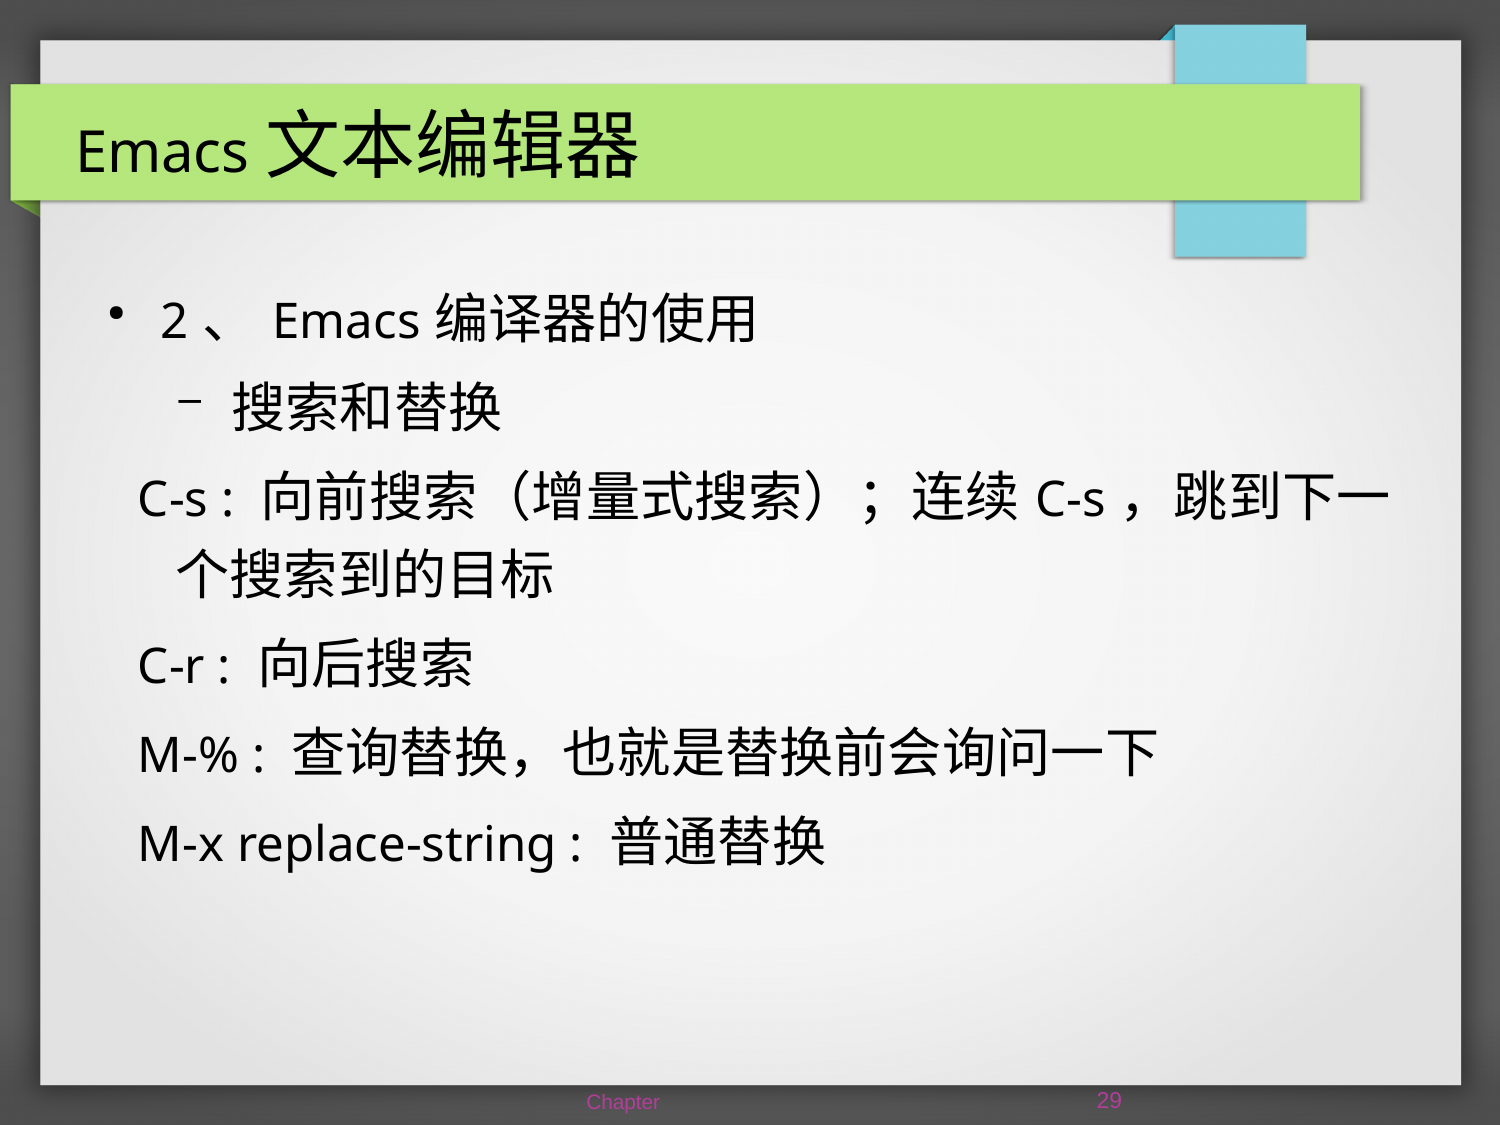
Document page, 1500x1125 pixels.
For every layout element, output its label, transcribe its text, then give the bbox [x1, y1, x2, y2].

title Emacs文本编辑器 [75, 85, 1147, 193]
text_box <number> [1025, 1075, 1123, 1114]
list 2、Emacs编译器的使用 搜索和替换 C-s : 向前搜索（增量式搜索）；连续C-s，跳到下一个搜索到的目标 C-r : 向后搜索 M-% : 查询替换，也就是替换前会询问一下 M-x replace-string : 普通替换 [75, 267, 1426, 921]
picture [0, 0, 1500, 1125]
text_box Chapter [75, 1075, 676, 1114]
